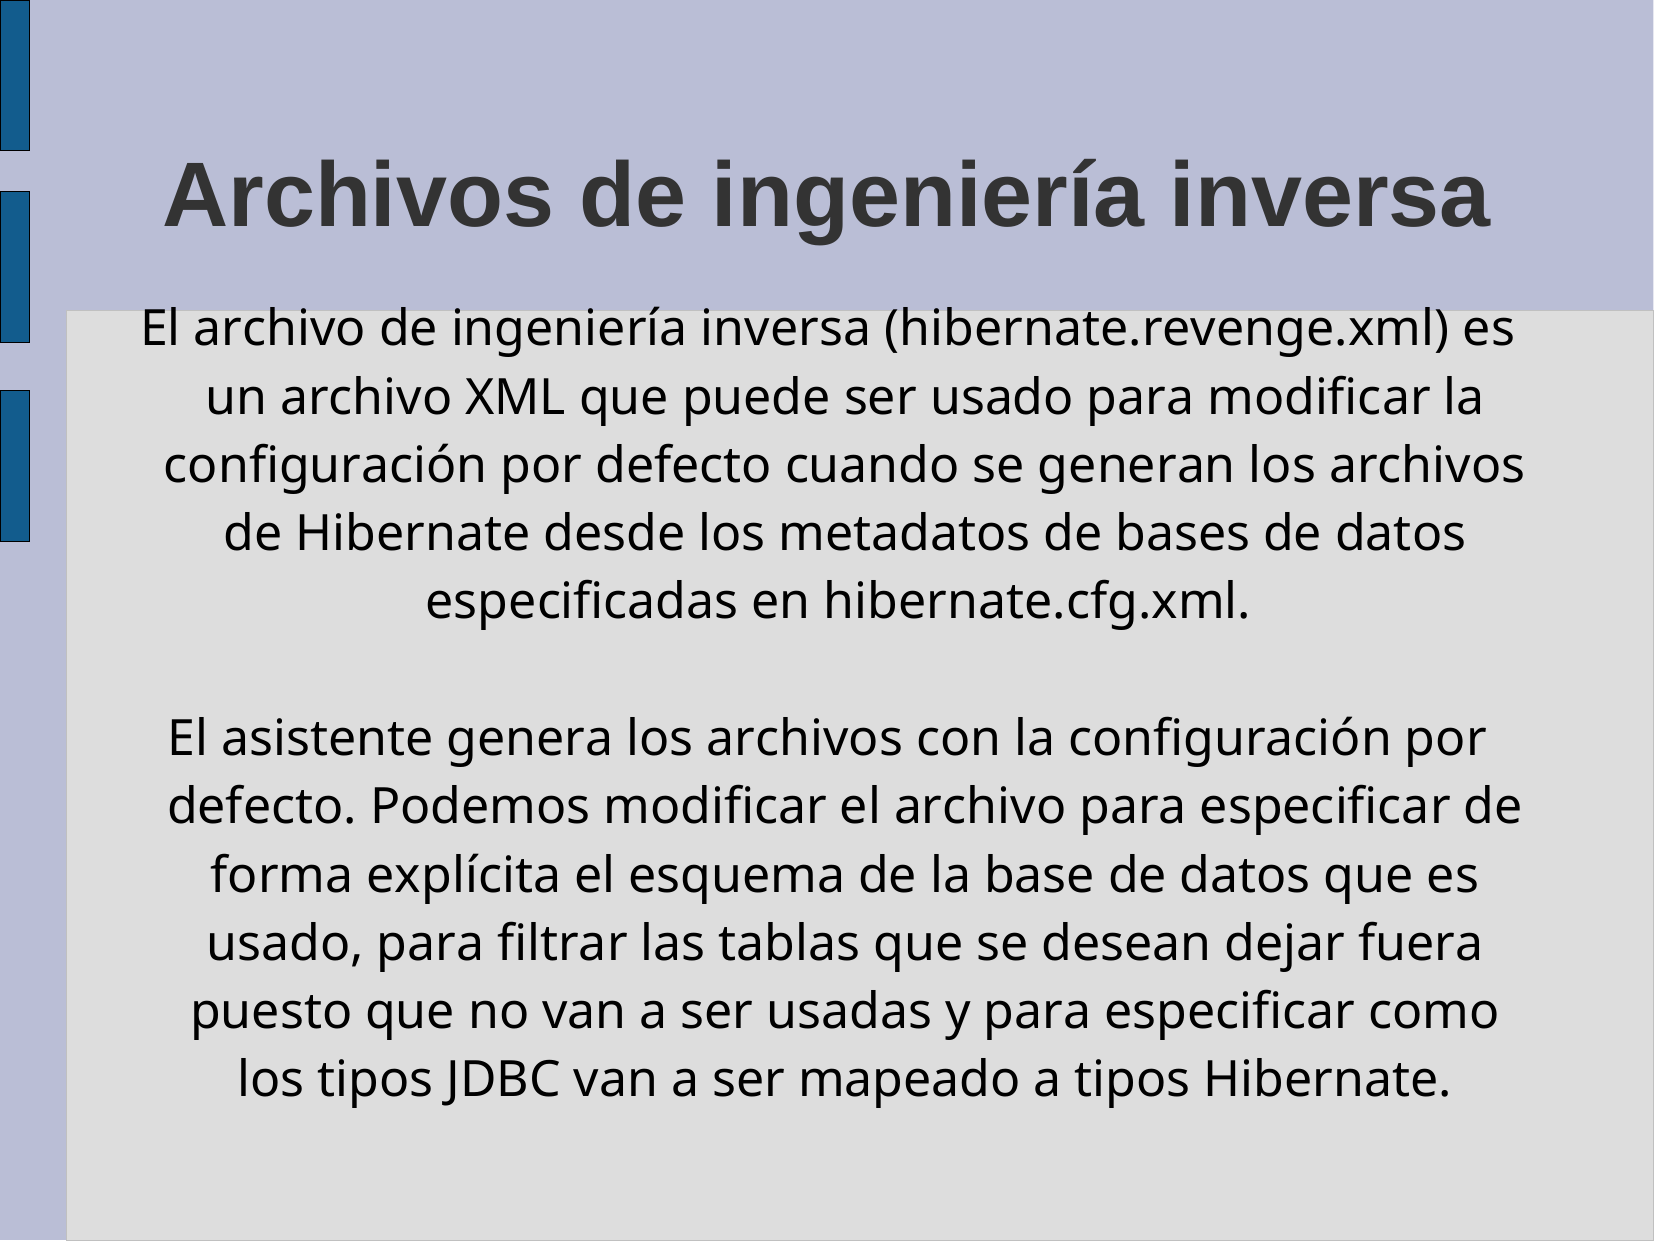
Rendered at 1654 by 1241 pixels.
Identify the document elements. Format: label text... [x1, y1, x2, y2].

subtitle El archivo de ingeniería inversa (hibernate.revenge.xml) es un archivo XML que puede ser usado para modificar la configuración por defecto cuando se generan los archivos de Hibernate desde los metadatos de bases de datos especificadas en hibernate.cfg.xml. El asistente genera los archivos con la configuración por defecto. Podemos modificar el archivo para especificar de forma explícita el esquema de la base de datos que es usado, para filtrar las tablas que se desean dejar fuera puesto que no van a ser usadas y para especificar como los tipos JDBC van a ser mapeado a tipos Hibernate. [121, 299, 1534, 1105]
title Archivos de ingeniería inversa [121, 98, 1534, 291]
